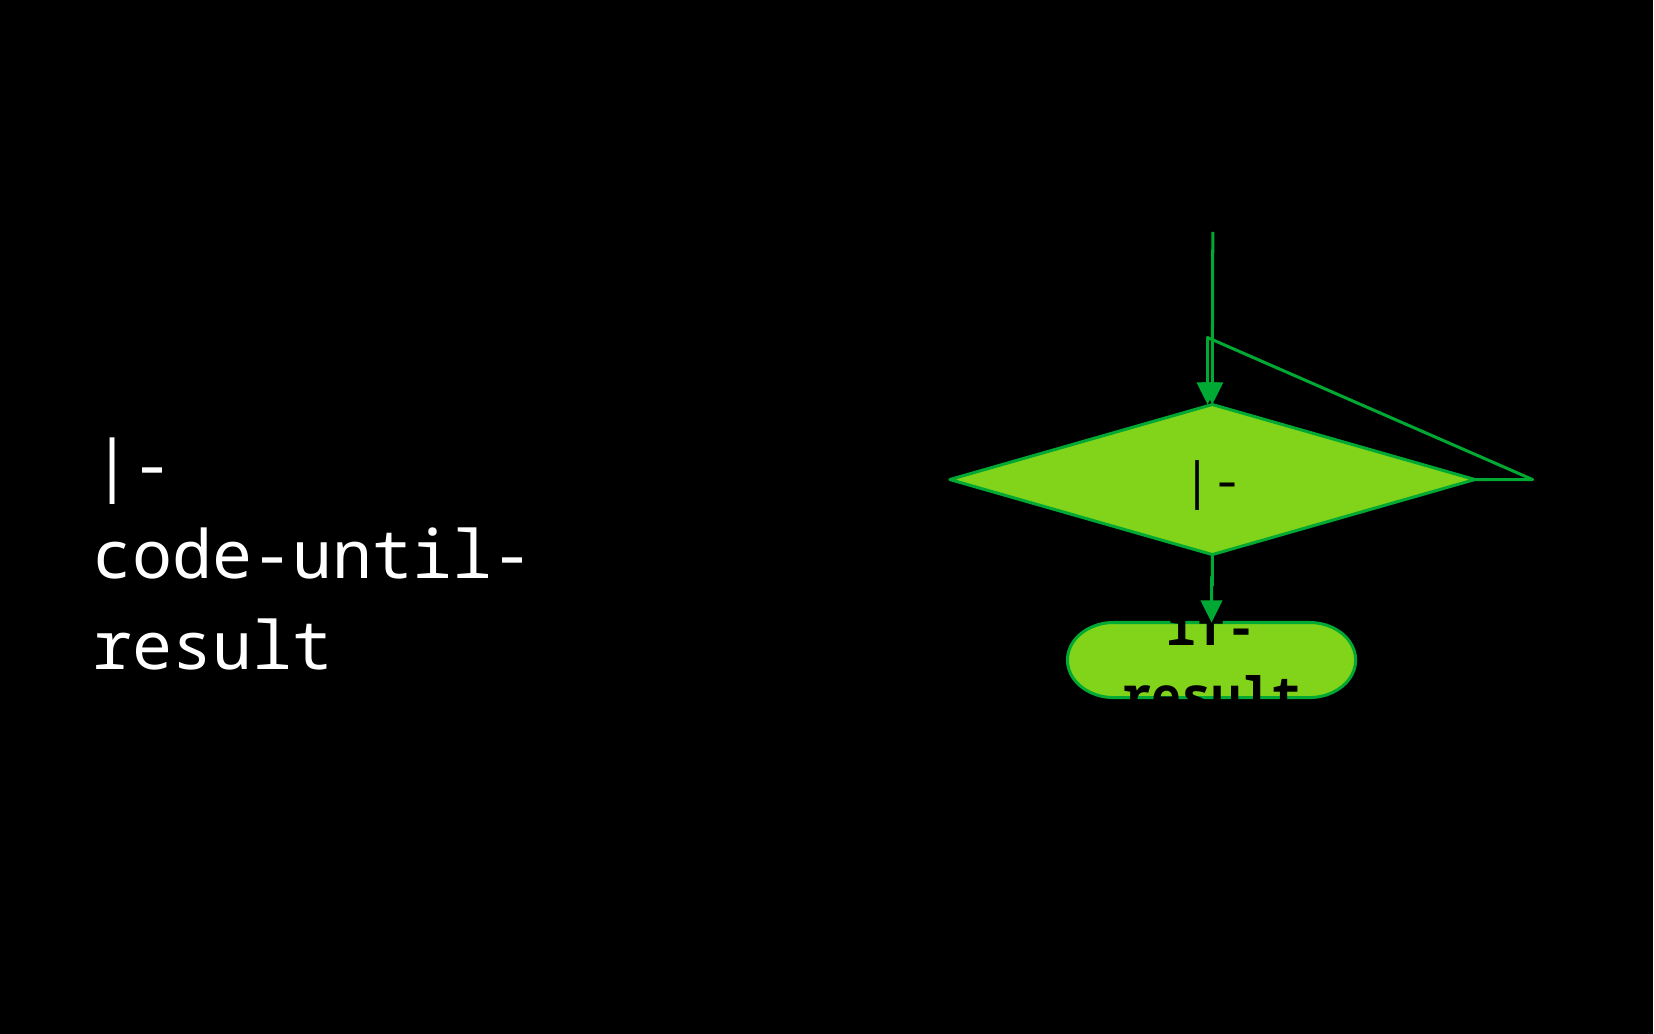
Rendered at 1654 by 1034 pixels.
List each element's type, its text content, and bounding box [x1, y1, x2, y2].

text_box |- code-until-result [77, 409, 786, 635]
text_box |- [949, 404, 1470, 555]
text_box if-result [1067, 622, 1356, 698]
